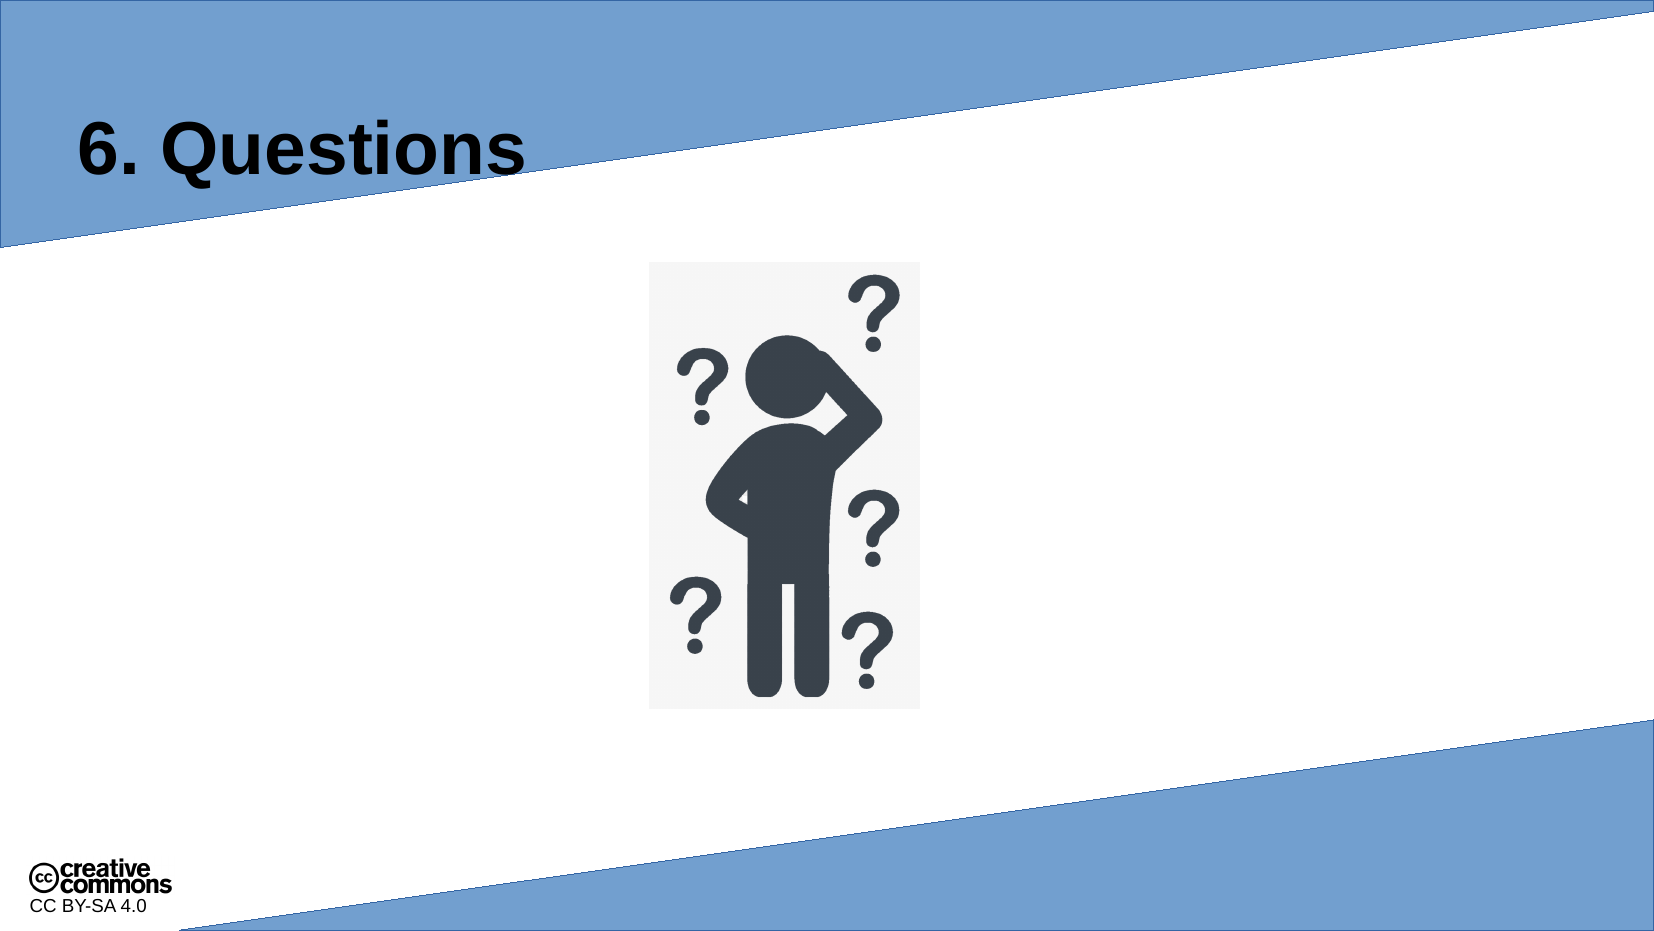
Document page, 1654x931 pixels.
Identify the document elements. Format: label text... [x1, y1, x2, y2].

picture [649, 262, 920, 709]
picture [26, 856, 175, 895]
title 6. Questions [77, 69, 1488, 227]
